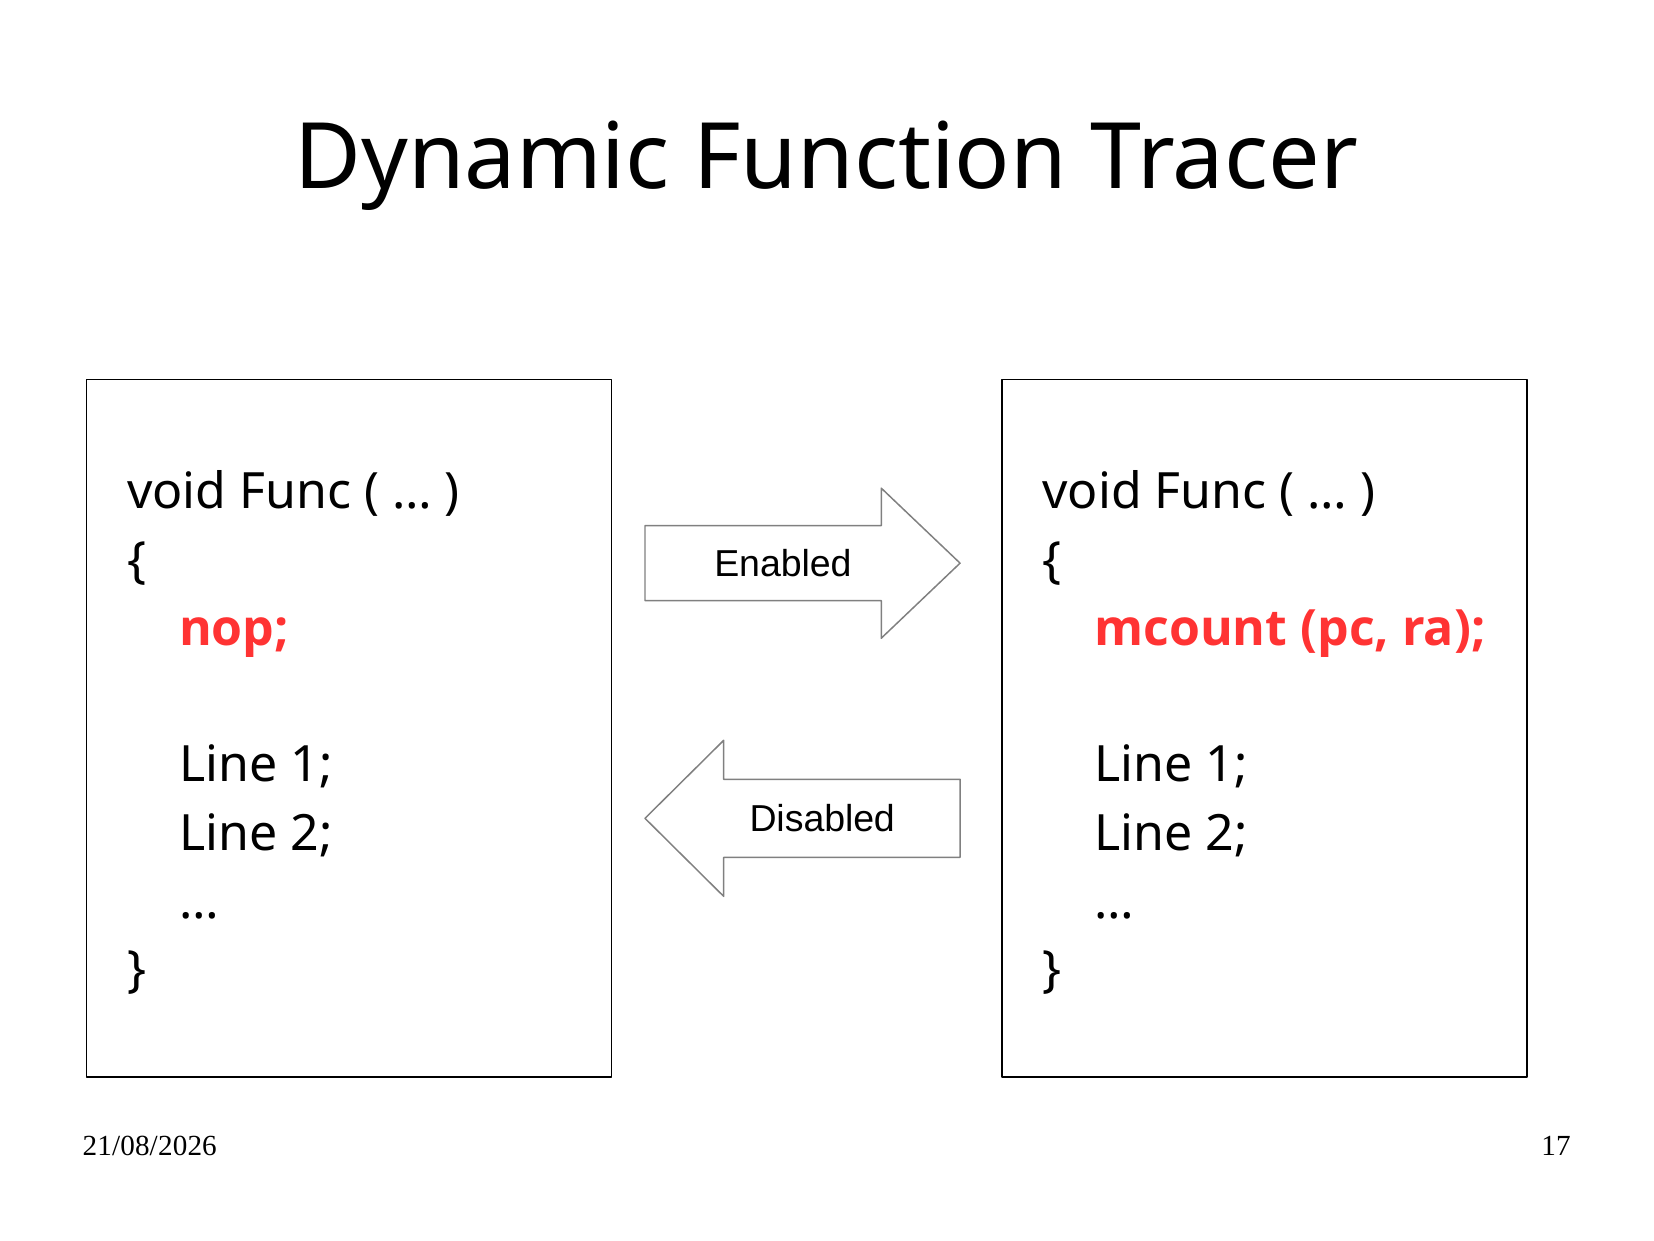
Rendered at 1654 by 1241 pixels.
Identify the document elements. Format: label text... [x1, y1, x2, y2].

text_box void Func ( … ) { mcount (pc, ra); Line 1; Line 2; … } [1001, 379, 1527, 997]
title Dynamic Function Tracer [82, 49, 1571, 257]
text_box Disabled [645, 740, 961, 897]
text_box Enabled [645, 488, 961, 639]
text_box void Func ( … ) { nop; Line 1; Line 2; … } [86, 379, 612, 997]
